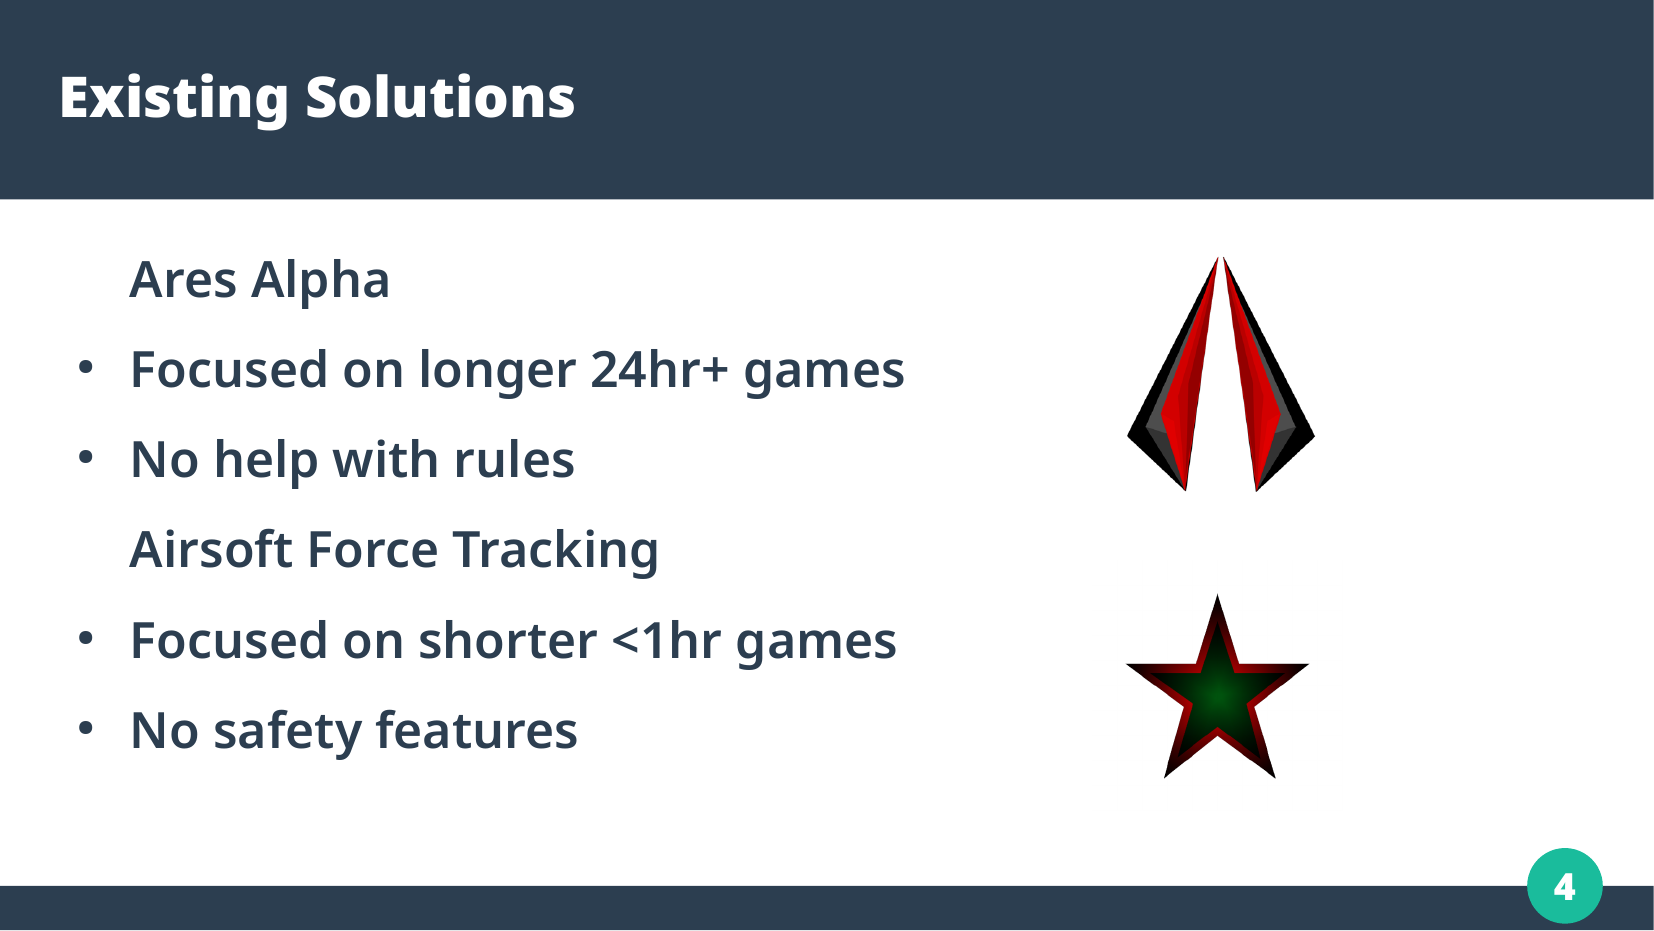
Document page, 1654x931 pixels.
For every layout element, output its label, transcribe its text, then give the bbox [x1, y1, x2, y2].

list Ares Alpha Focused on longer 24hr+ games No help with rules Airsoft Force Tracking Focused on shorter <1hr games No safety features [59, 243, 1595, 864]
picture [1062, 216, 1379, 532]
picture [1092, 560, 1343, 811]
title Existing Solutions [59, 37, 1595, 156]
